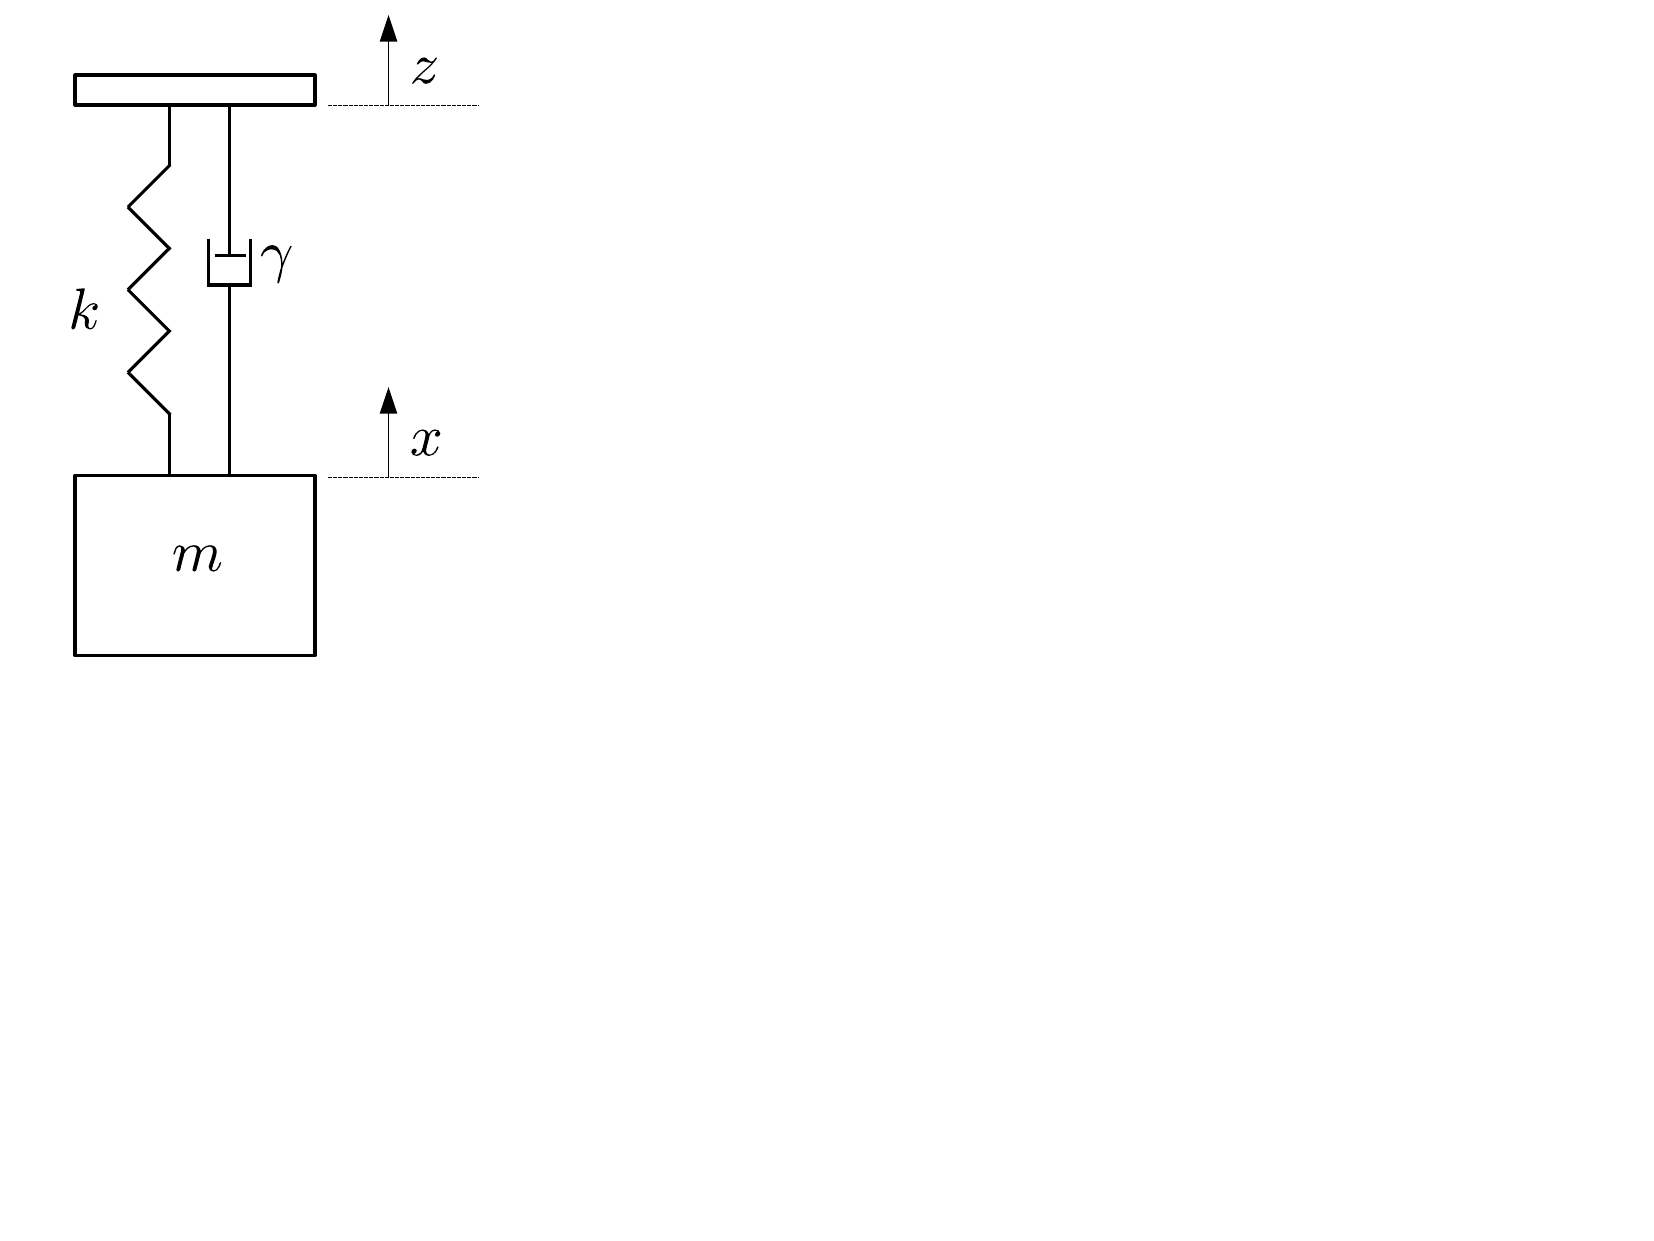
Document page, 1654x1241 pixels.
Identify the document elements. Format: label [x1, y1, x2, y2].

text_box [68, 288, 98, 330]
text_box [259, 245, 292, 284]
text_box [75, 475, 316, 656]
text_box [409, 57, 437, 84]
text_box [409, 429, 441, 456]
